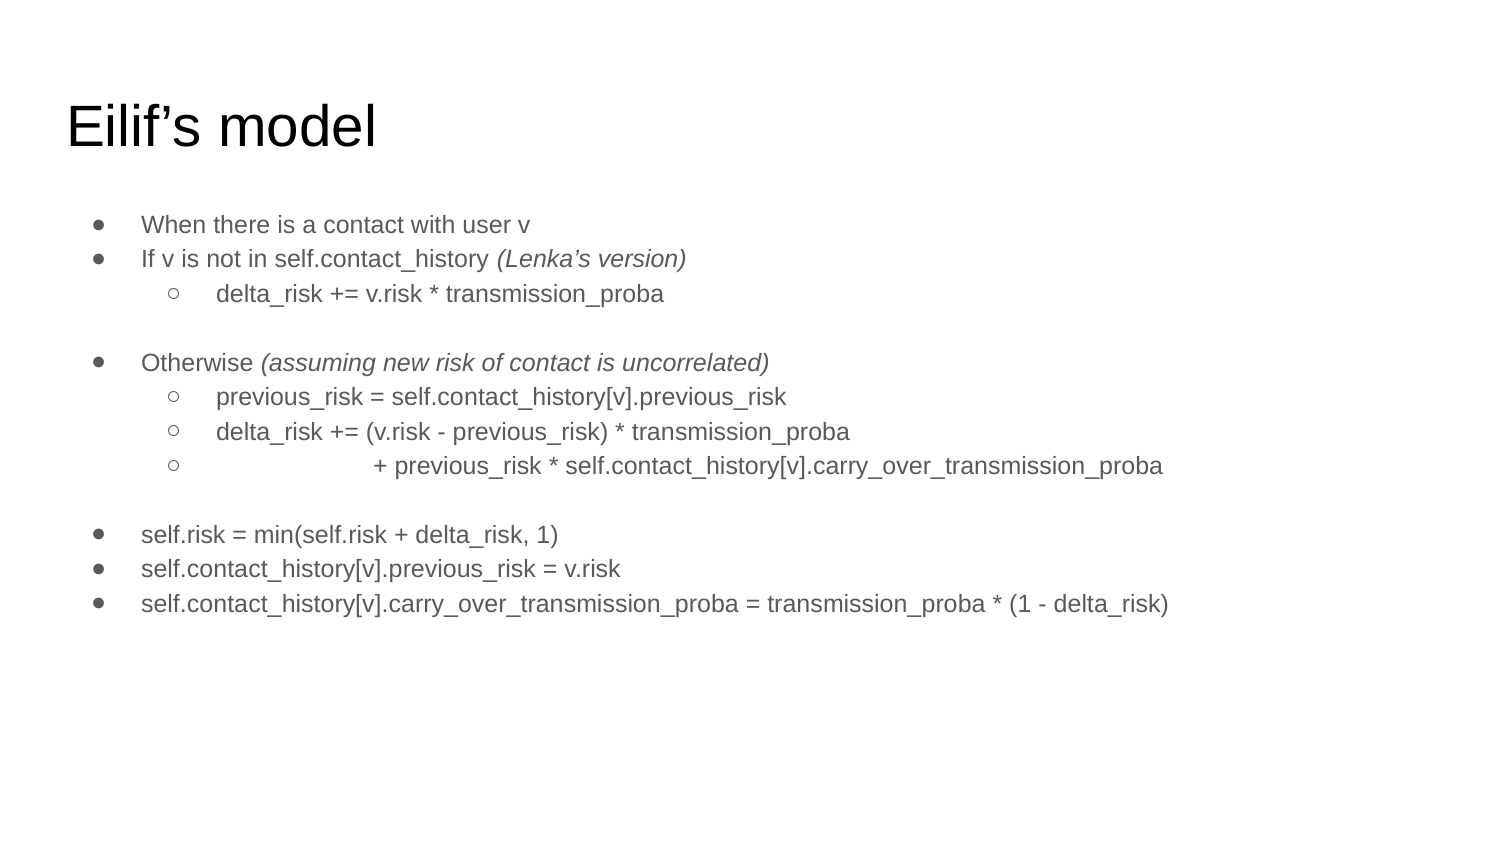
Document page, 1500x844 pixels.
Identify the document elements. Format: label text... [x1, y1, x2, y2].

title Eilif’s model [51, 72, 1449, 167]
list When there is a contact with user v If v is not in self.contact_history (Lenka’s version) delta_risk += v.risk * transmission_proba Otherwise (assuming new risk of contact is uncorrelated) previous_risk = self.contact_history[v].previous_risk delta_risk += (v.risk - previous_risk) * transmission_proba + previous_risk * self.contact_history[v].carry_over_transmission_proba self.risk = min(self.risk + delta_risk, 1) self.contact_history[v].previous_risk = v.risk self.contact_history[v].carry_over_transmission_proba = transmission_proba * (1 - delta_risk) [51, 189, 1449, 750]
